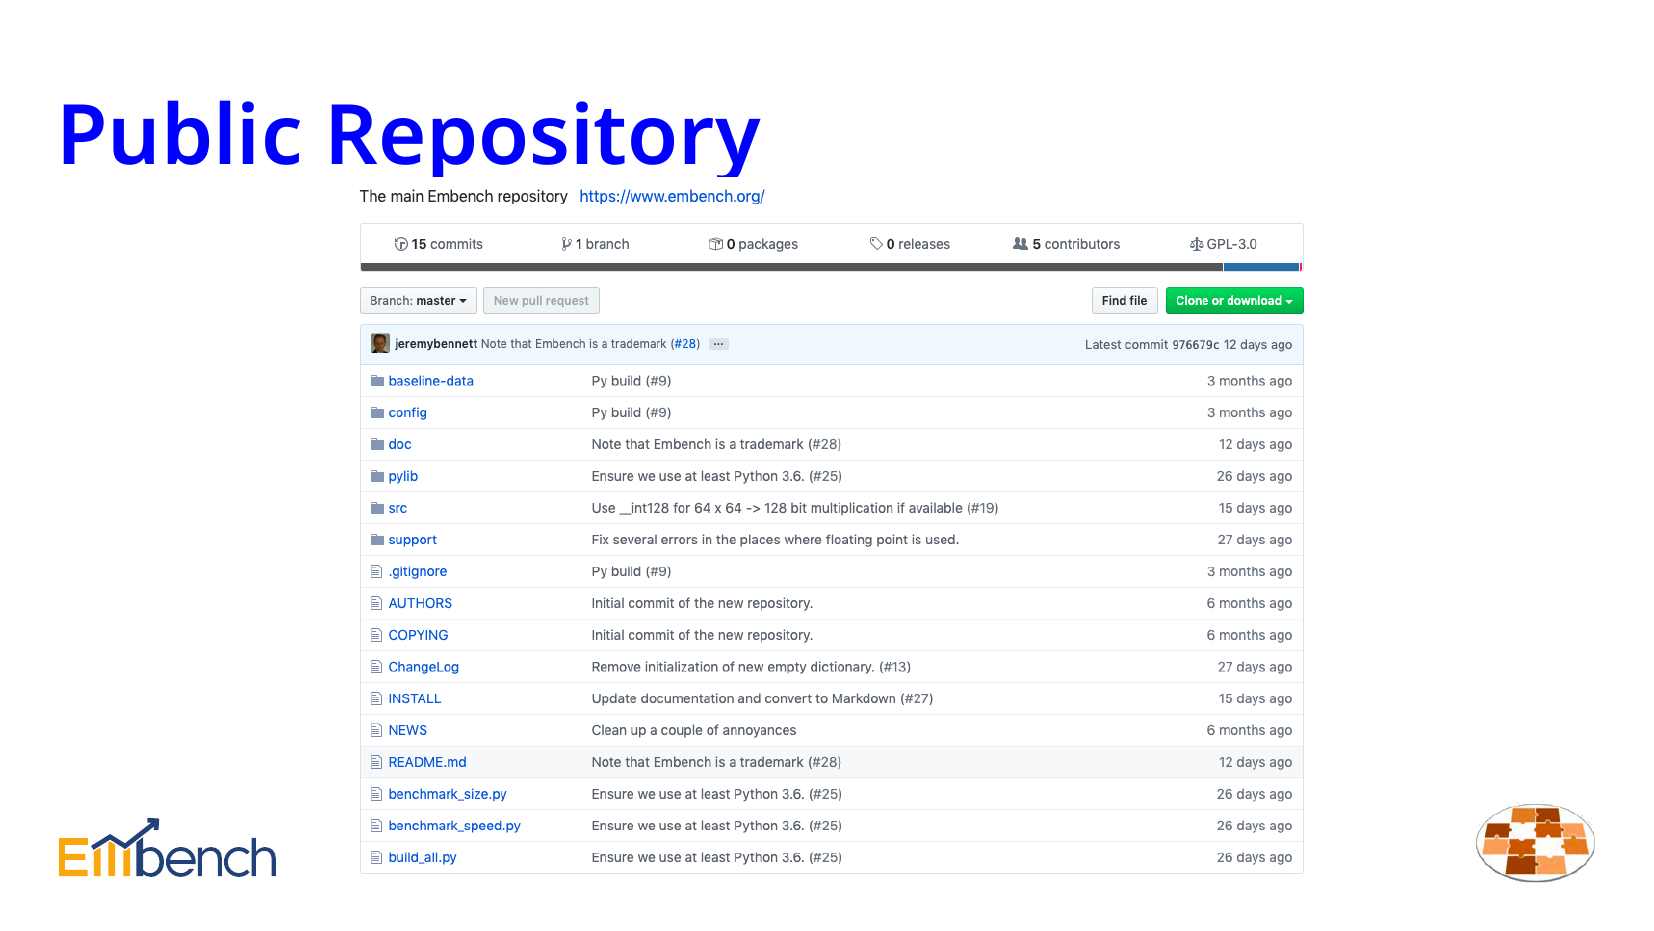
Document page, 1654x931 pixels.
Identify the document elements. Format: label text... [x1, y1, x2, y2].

picture [346, 177, 1308, 880]
title Public Repository [56, 70, 1598, 194]
picture [1476, 798, 1595, 883]
